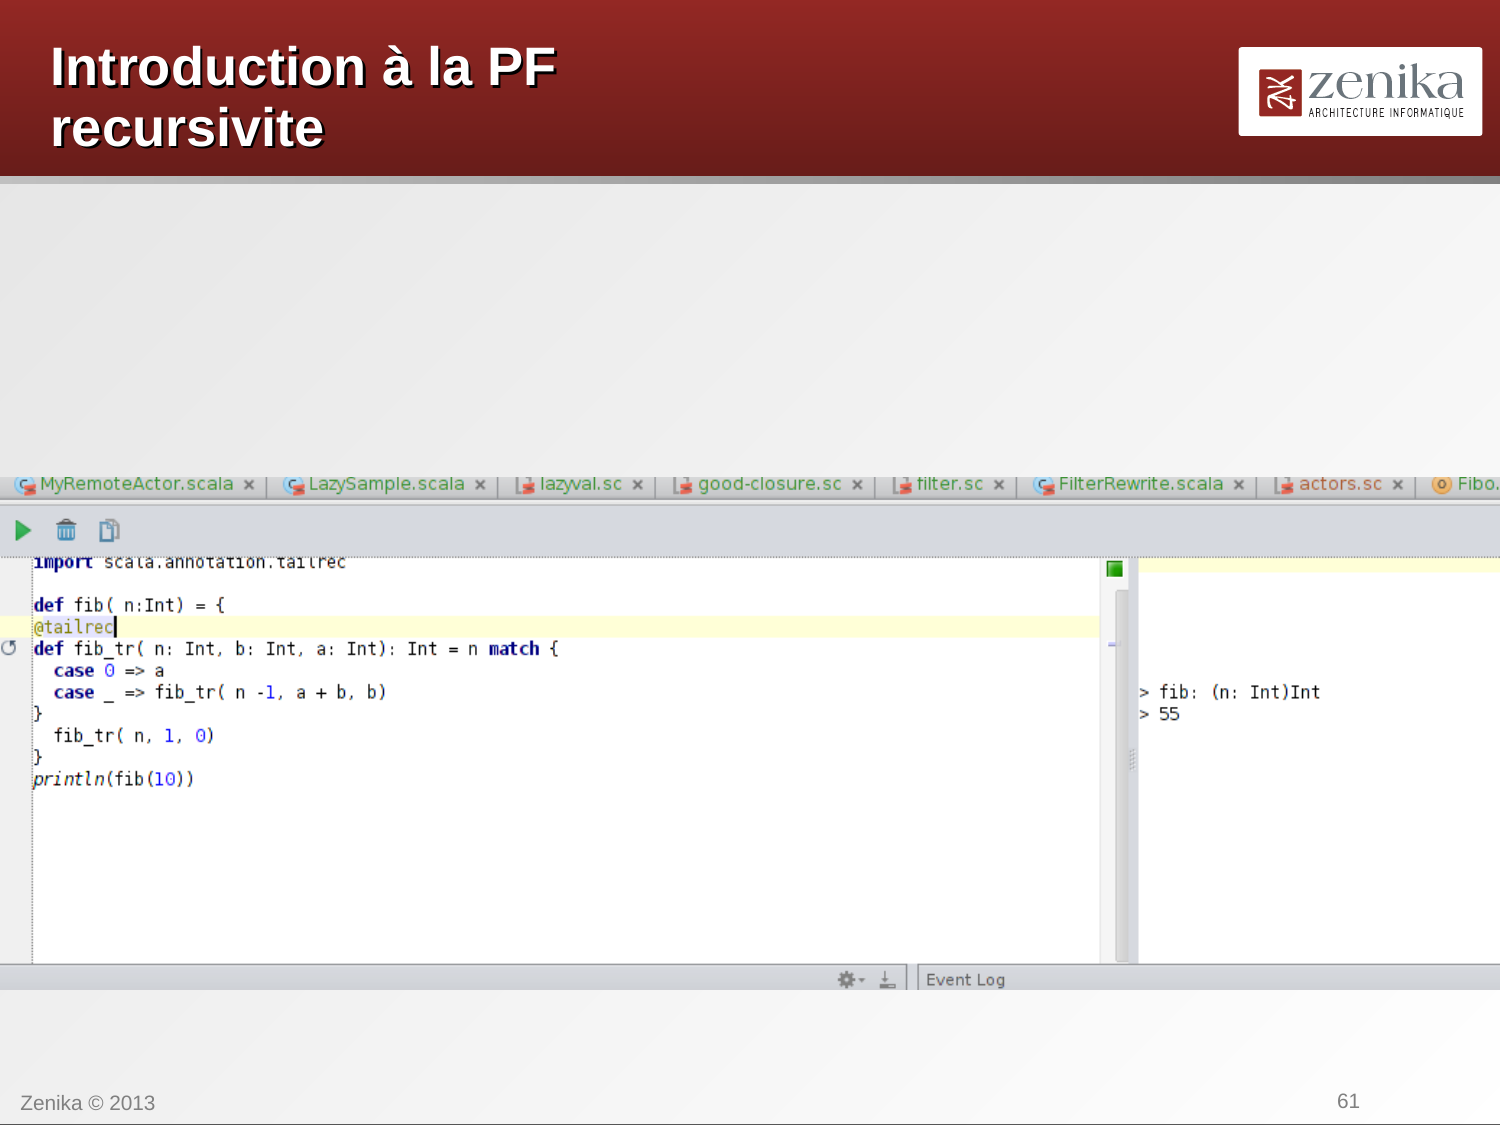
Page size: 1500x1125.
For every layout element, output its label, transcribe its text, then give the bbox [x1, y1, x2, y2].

picture [0, 477, 1500, 990]
title Introduction à la PF recursivite [50, 15, 1206, 180]
picture [1257, 58, 1464, 125]
